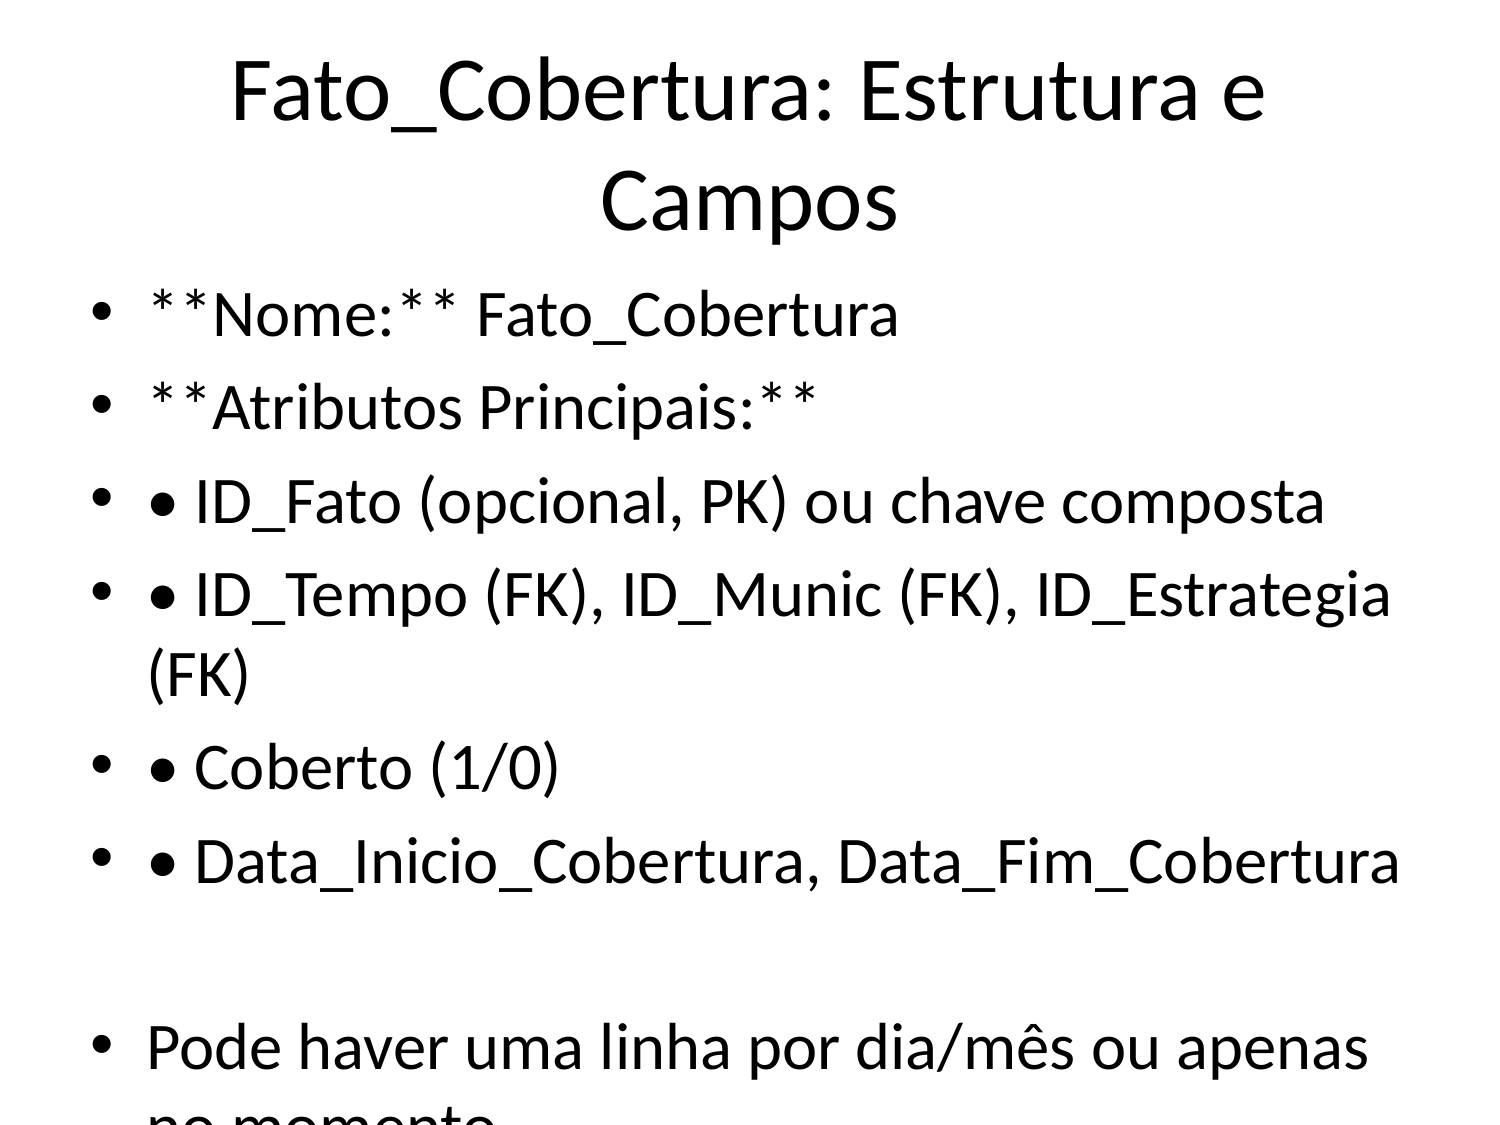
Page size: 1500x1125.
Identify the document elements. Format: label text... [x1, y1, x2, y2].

list **Nome:** Fato_Cobertura **Atributos Principais:** • ID_Fato (opcional, PK) ou chave composta • ID_Tempo (FK), ID_Munic (FK), ID_Estrategia (FK) • Coberto (1/0) • Data_Inicio_Cobertura, Data_Fim_Cobertura Pode haver uma linha por dia/mês ou apenas no momento de adesão, dependendo da granularidade desejada. [75, 262, 1425, 1005]
title Fato_Cobertura: Estrutura e Campos [75, 45, 1425, 233]
